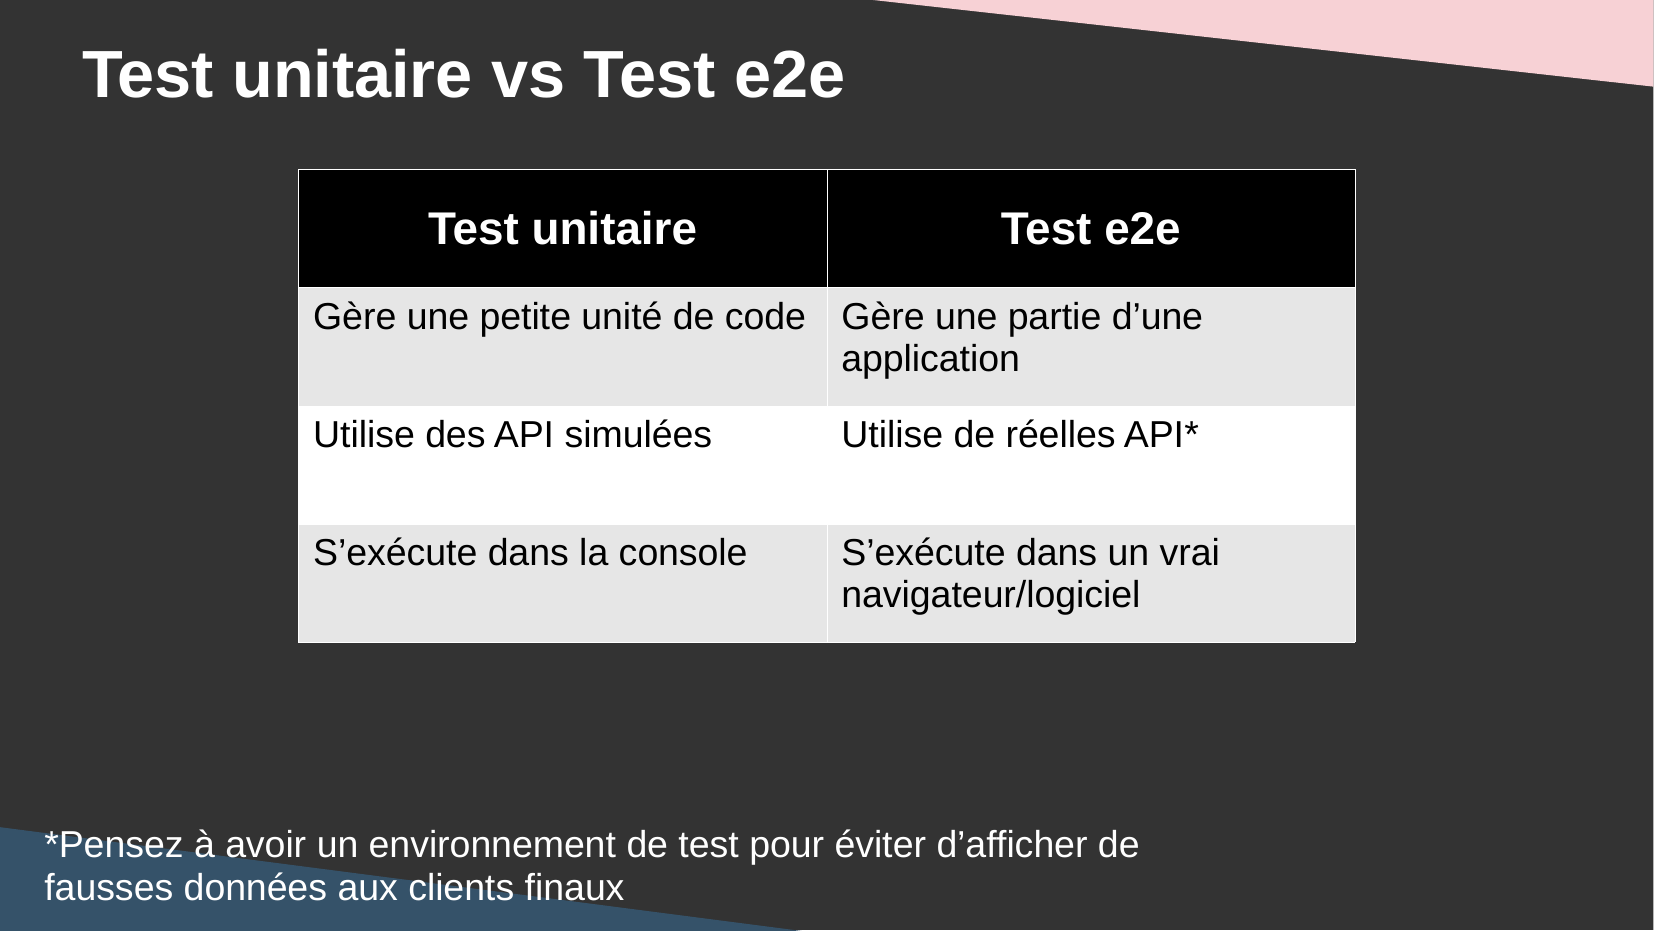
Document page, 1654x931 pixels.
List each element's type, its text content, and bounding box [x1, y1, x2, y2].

table_cell Utilise des API simulées [299, 407, 827, 524]
text_box [0, 827, 802, 931]
table_cell Utilise de réelles API* [828, 407, 1355, 524]
table_cell S’exécute dans un vrai navigateur/logiciel [828, 525, 1355, 642]
table_cell Gère une partie d’une application [828, 288, 1355, 406]
title Test unitaire vs Test e2e [82, 37, 1571, 122]
text_box *Pensez à avoir un environnement de test pour éviter d’afficher de fausses données aux clients finaux [29, 816, 1241, 916]
table_cell Gère une petite unité de code [299, 288, 827, 406]
table_header Test unitaire [299, 170, 827, 287]
text_box [873, 0, 1654, 87]
table_cell S’exécute dans la console [299, 525, 827, 642]
table_header Test e2e [828, 170, 1355, 287]
